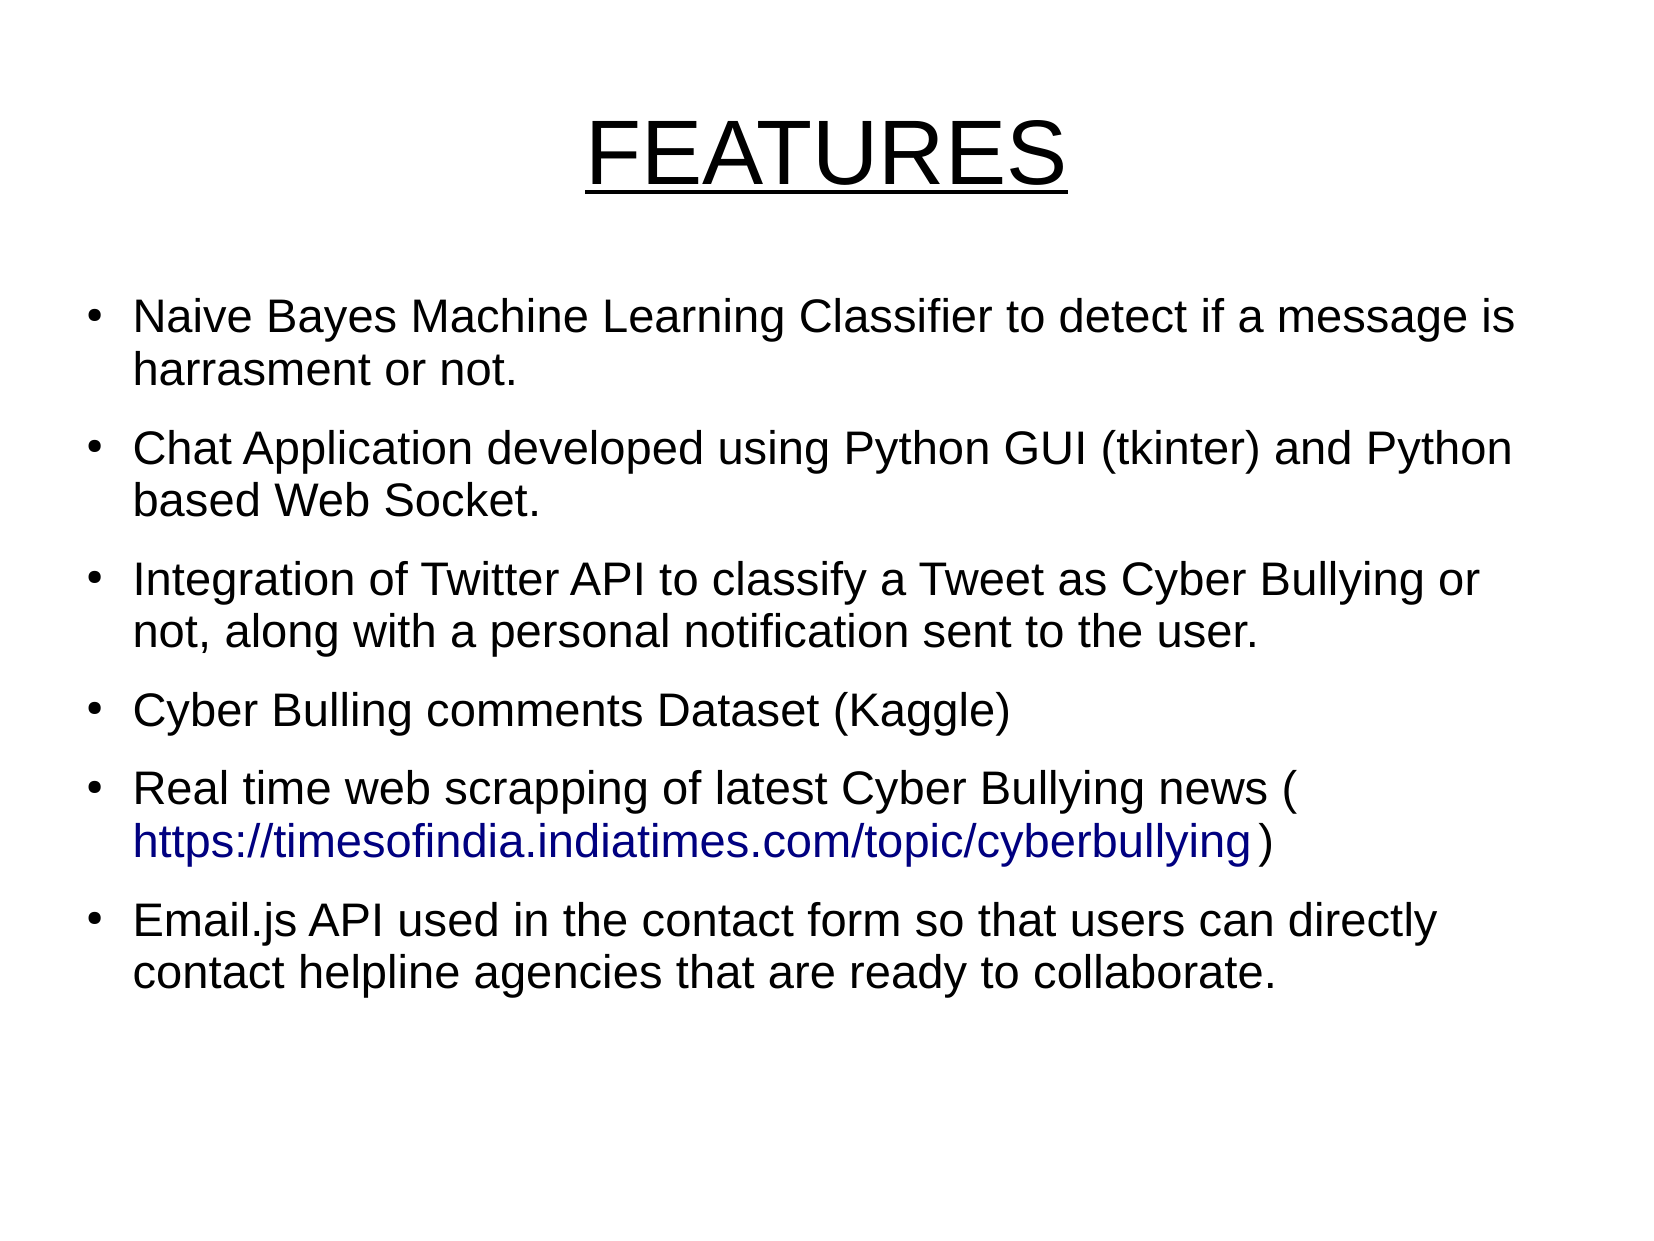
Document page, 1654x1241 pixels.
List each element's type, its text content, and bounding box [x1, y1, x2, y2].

list Naive Bayes Machine Learning Classifier to detect if a message is harrasment or not. Chat Application developed using Python GUI (tkinter) and Python based Web Socket. Integration of Twitter API to classify a Tweet as Cyber Bullying or not, along with a personal notification sent to the user. Cyber Bulling comments Dataset (Kaggle) Real time web scrapping of latest Cyber Bullying news (https://timesofindia.indiatimes.com/topic/cyberbullying) Email.js API used in the contact form so that users can directly contact helpline agencies that are ready to collaborate. [70, 290, 1559, 1010]
title FEATURES [82, 49, 1571, 257]
